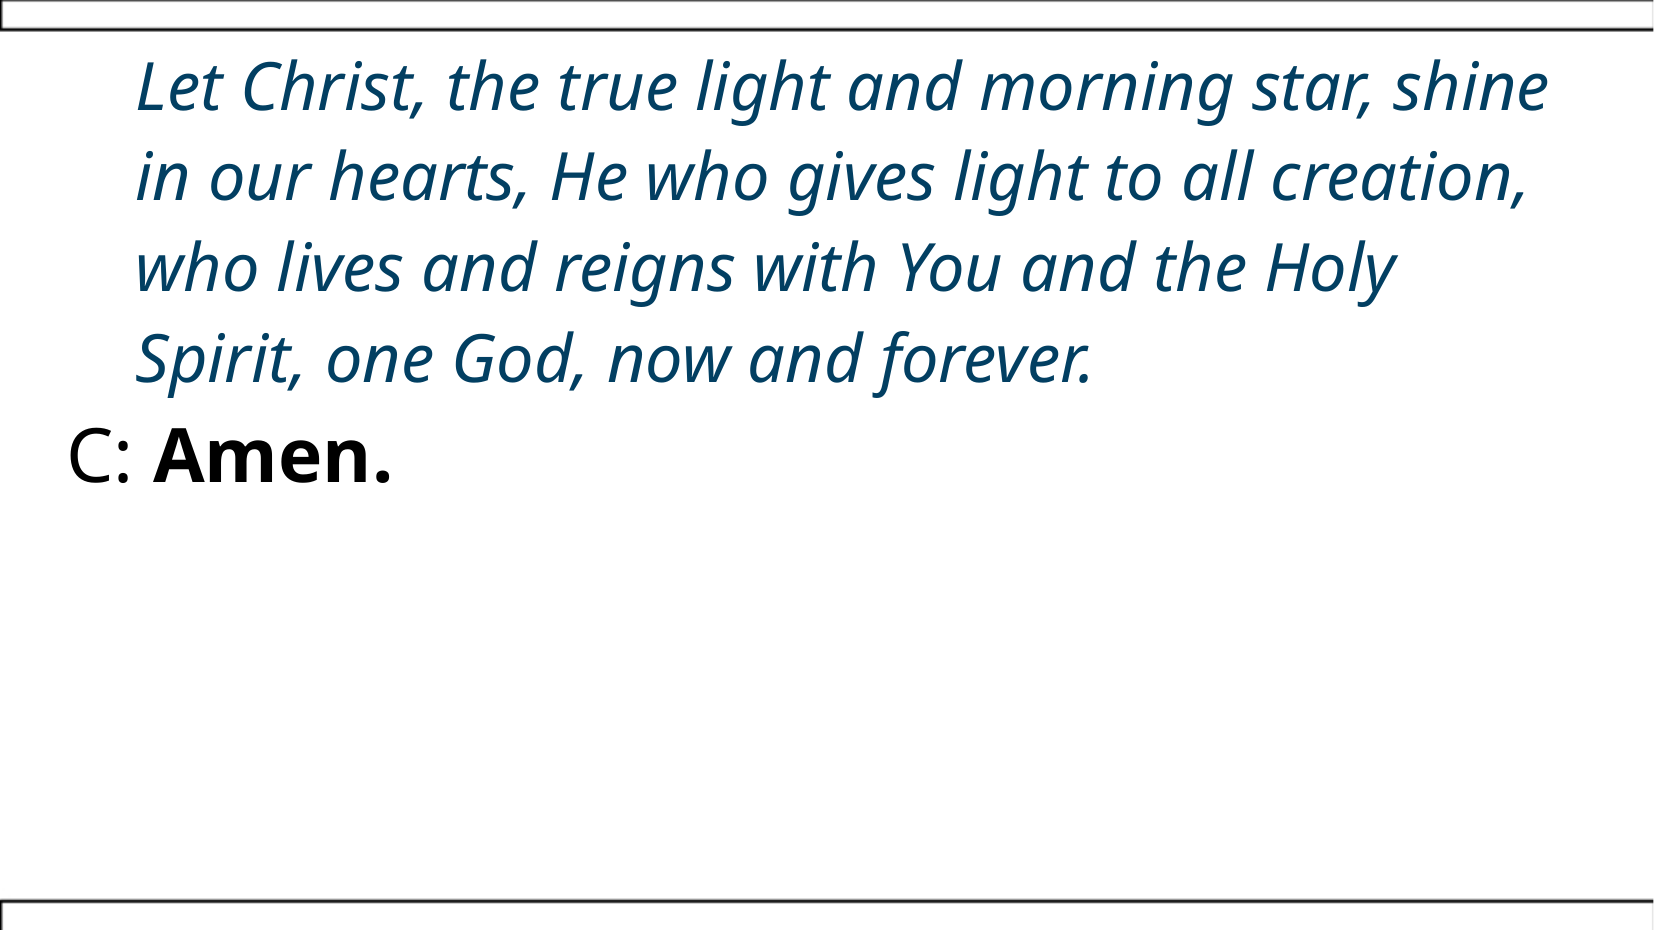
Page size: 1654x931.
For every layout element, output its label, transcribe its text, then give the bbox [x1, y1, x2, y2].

text_box Let Christ, the true light and morning star, shine in our hearts, He who gives light to all creation, who lives and reigns with You and the Holy Spirit, one God, now and forever. C: Amen. [51, 31, 1597, 501]
picture [0, 0, 1654, 930]
